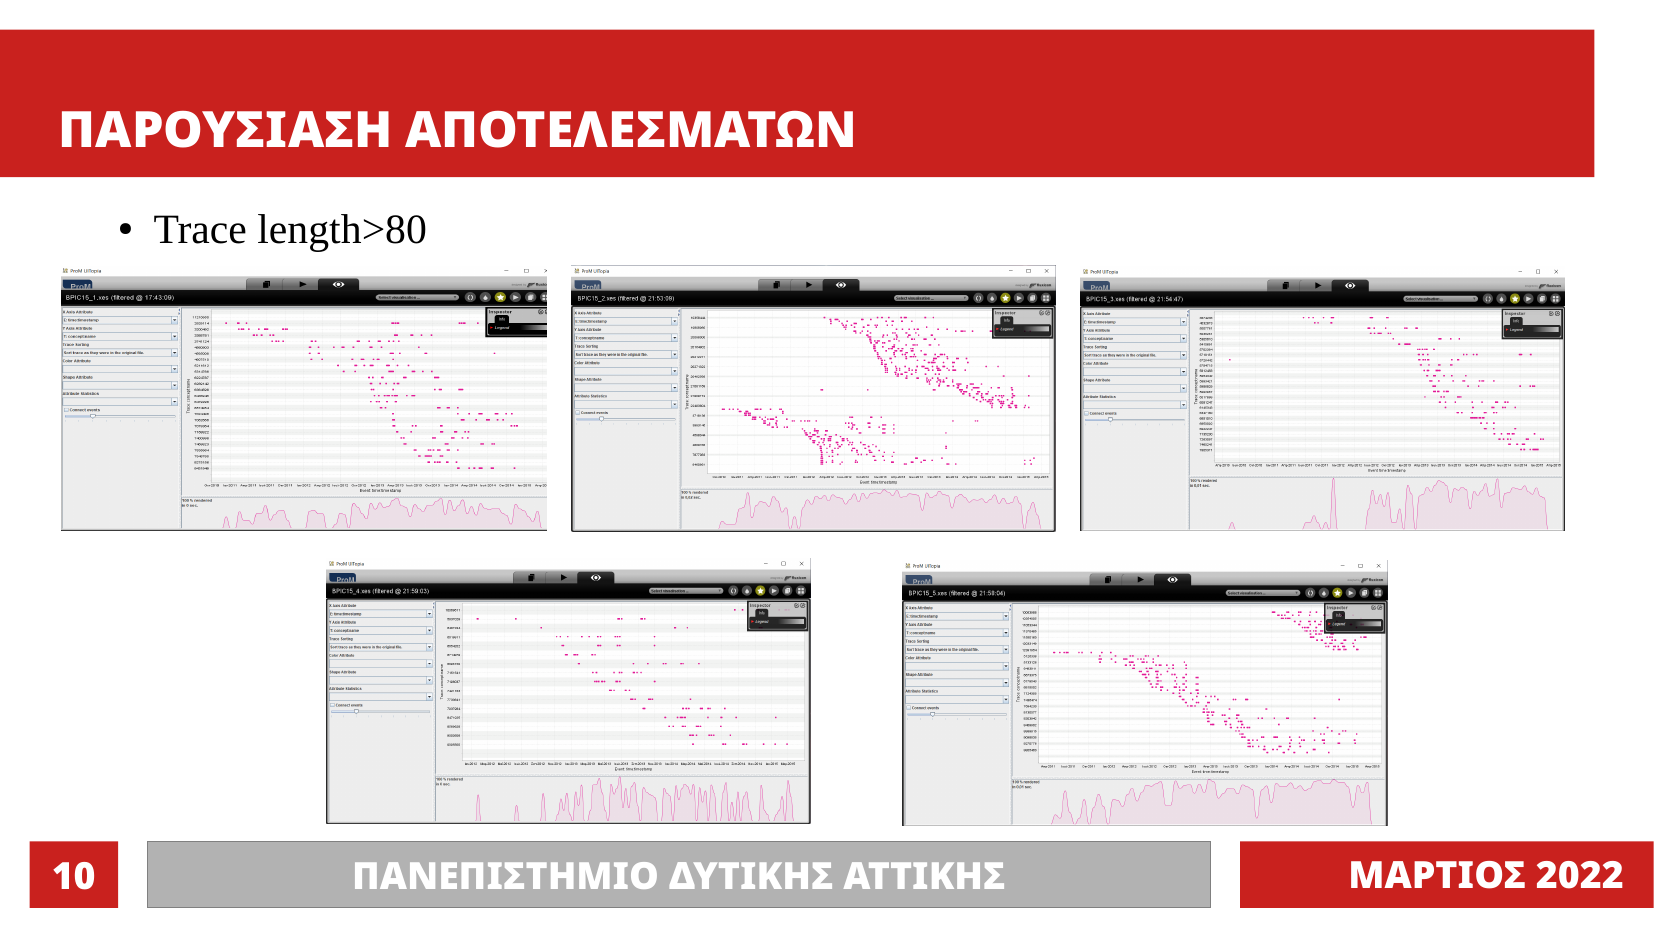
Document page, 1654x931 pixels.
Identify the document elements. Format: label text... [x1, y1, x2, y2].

picture [61, 266, 547, 531]
title ΠΑΡΟΥΣΙΑΣΗ ΑΠΟΤΕΛΕΣΜΑΤΩΝ [59, 44, 1595, 163]
picture [902, 560, 1388, 826]
picture [571, 265, 1056, 532]
list Trace length>80 [118, 206, 709, 325]
picture [1080, 266, 1565, 532]
picture [326, 558, 811, 824]
